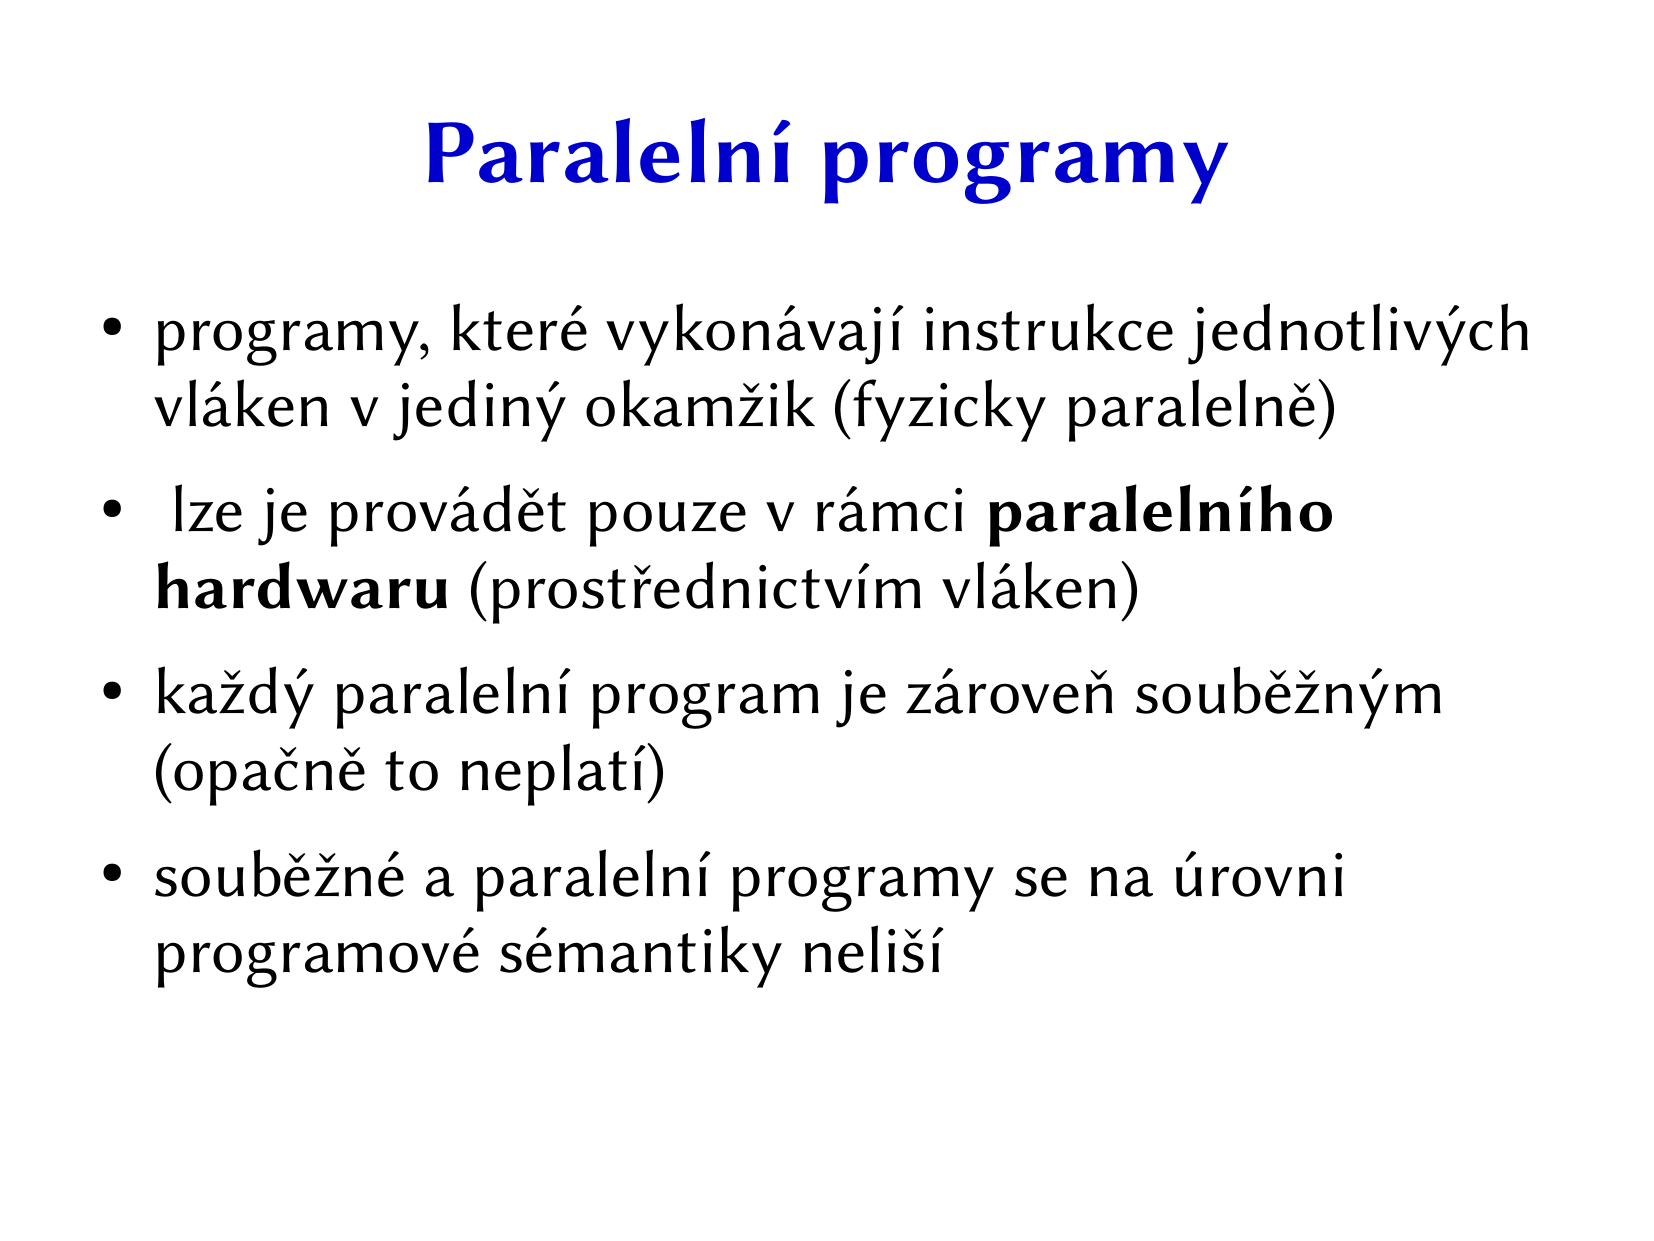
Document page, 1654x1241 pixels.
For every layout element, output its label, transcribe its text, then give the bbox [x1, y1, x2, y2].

list programy, které vykonávají instrukce jednotlivých vláken v jediný okamžik (fyzicky paralelně) lze je provádět pouze v rámci paralelního hardwaru (prostřednictvím vláken) každý paralelní program je zároveň souběžným (opačně to neplatí) souběžné a paralelní programy se na úrovni programové sémantiky neliší [82, 290, 1571, 1010]
title Paralelní programy [82, 49, 1571, 257]
